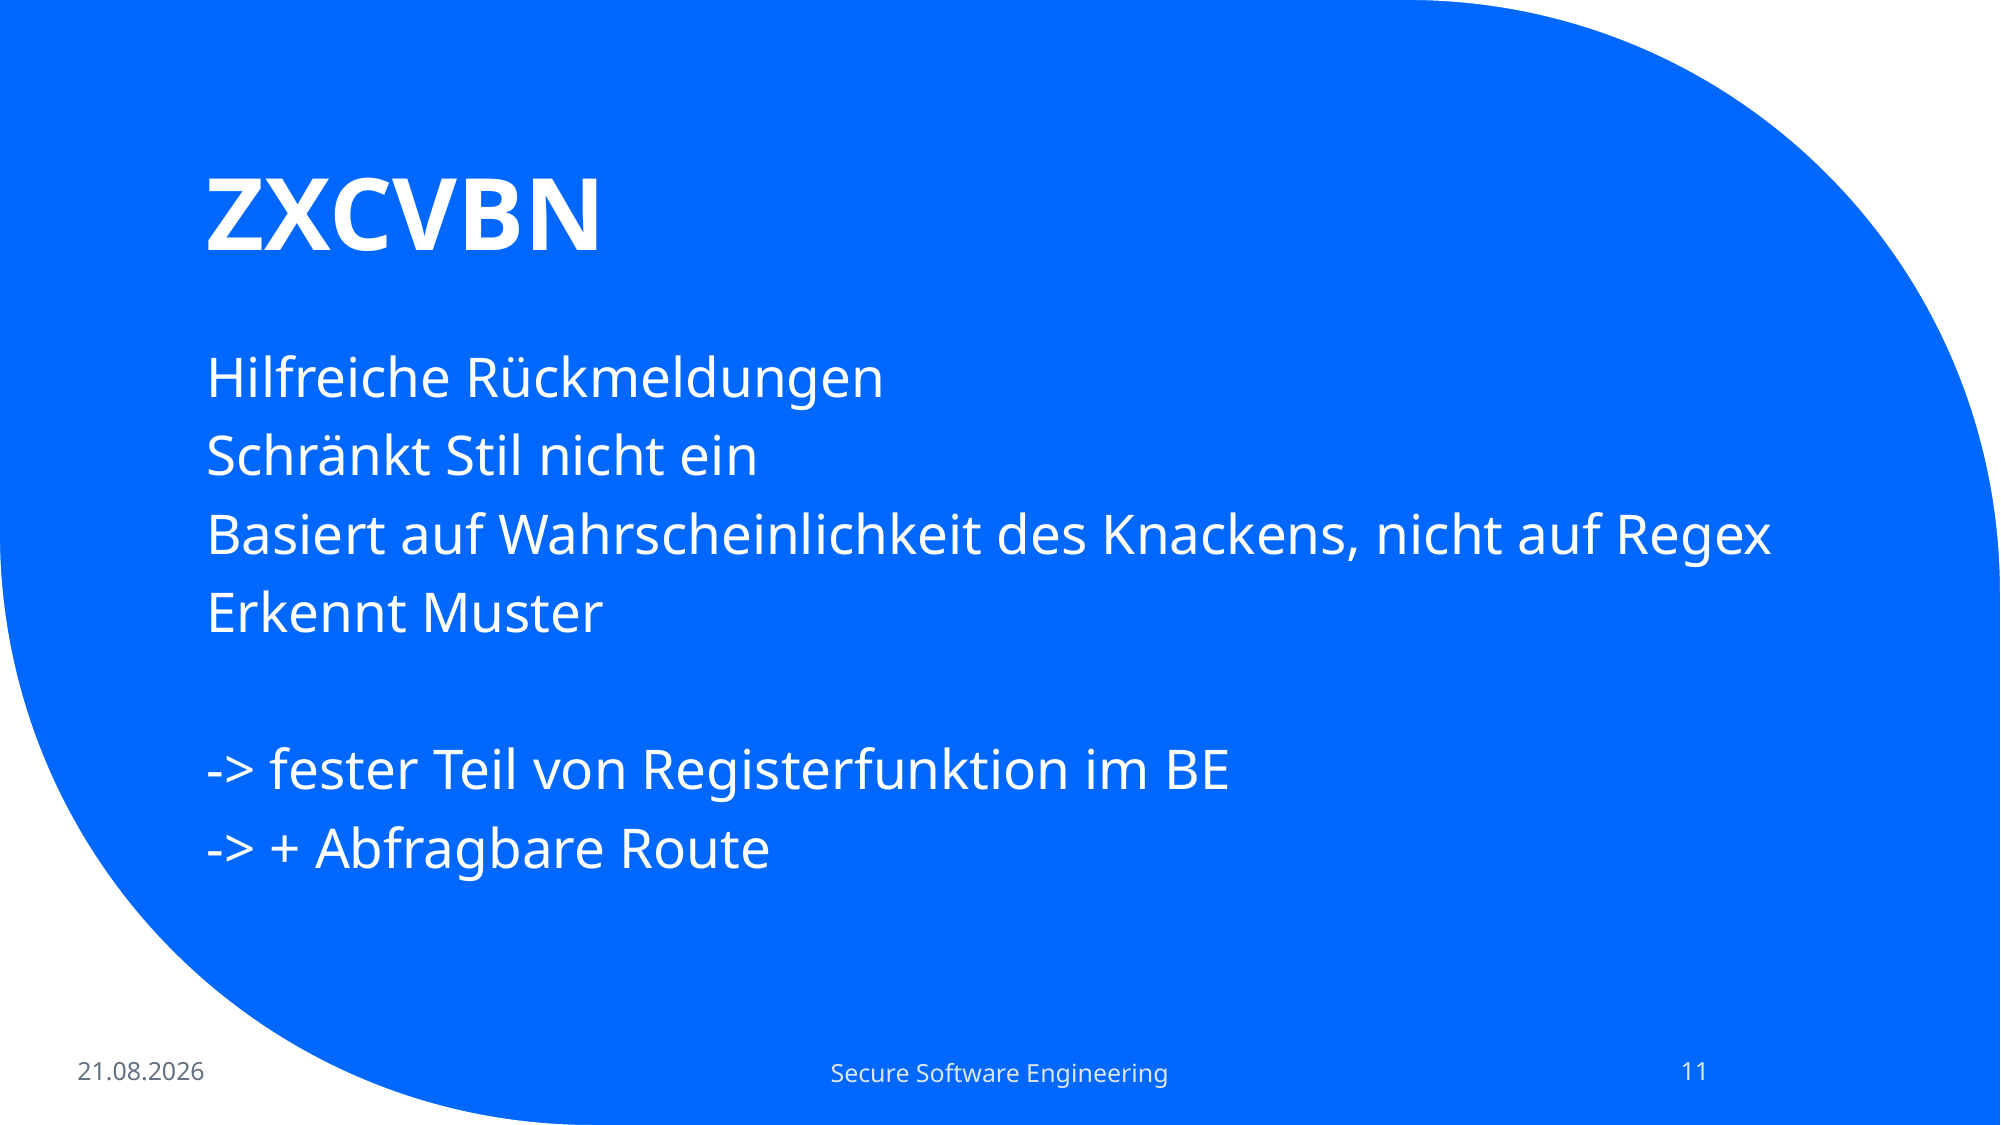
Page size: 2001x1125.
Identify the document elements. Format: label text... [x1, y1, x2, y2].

text_box Secure Software Engineering [662, 1042, 1338, 1103]
text_box 11 [1665, 1042, 1938, 1103]
title ZXCVBN [191, 62, 1796, 280]
list Hilfreiche Rückmeldungen Schränkt Stil nicht ein Basiert auf Wahrscheinlichkeit des Knackens, nicht auf Regex Erkennt Muster -> fester Teil von Registerfunktion im BE -> + Abfragbare Route [191, 342, 1796, 895]
text_box 27.07.2022 [62, 1042, 342, 1103]
